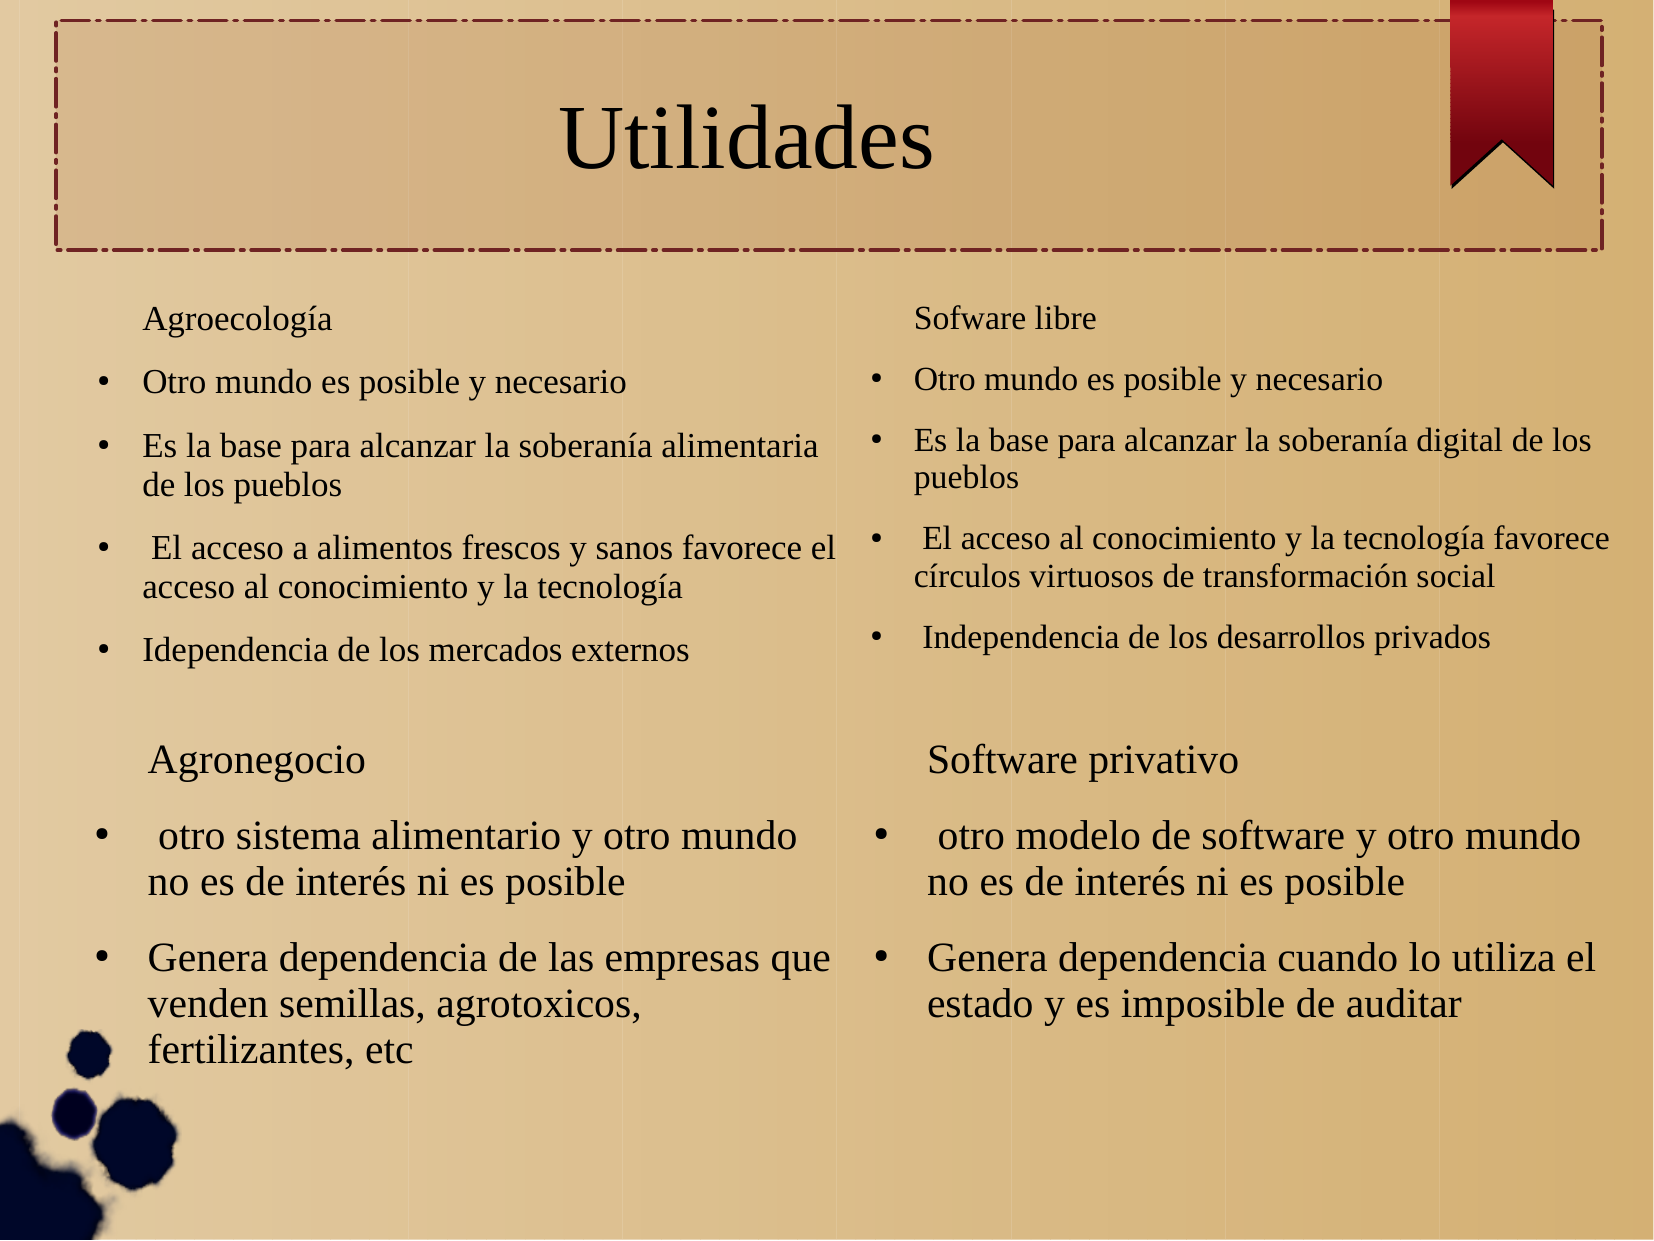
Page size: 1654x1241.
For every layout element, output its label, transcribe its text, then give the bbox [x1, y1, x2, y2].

list Agroecología Otro mundo es posible y necesario Es la base para alcanzar la soberanía alimentaria de los pueblos El acceso a alimentos frescos y sanos favorece el acceso al conocimiento y la tecnología Idependencia de los mercados externos [82, 299, 839, 674]
list Agronegocio otro sistema alimentario y otro mundo no es de interés ni es posible Genera dependencia de las empresas que venden semillas, agrotoxicos, fertilizantes, etc [76, 736, 833, 1111]
list Software privativo otro modelo de software y otro mundo no es de interés ni es posible Genera dependencia cuando lo utiliza el estado y es imposible de auditar [856, 736, 1613, 1111]
list Sofware libre Otro mundo es posible y necesario Es la base para alcanzar la soberanía digital de los pueblos El acceso al conocimiento y la tecnología favorece círculos virtuosos de transformación social Independencia de los desarrollos privados [856, 299, 1613, 674]
title Utilidades [82, 47, 1412, 229]
